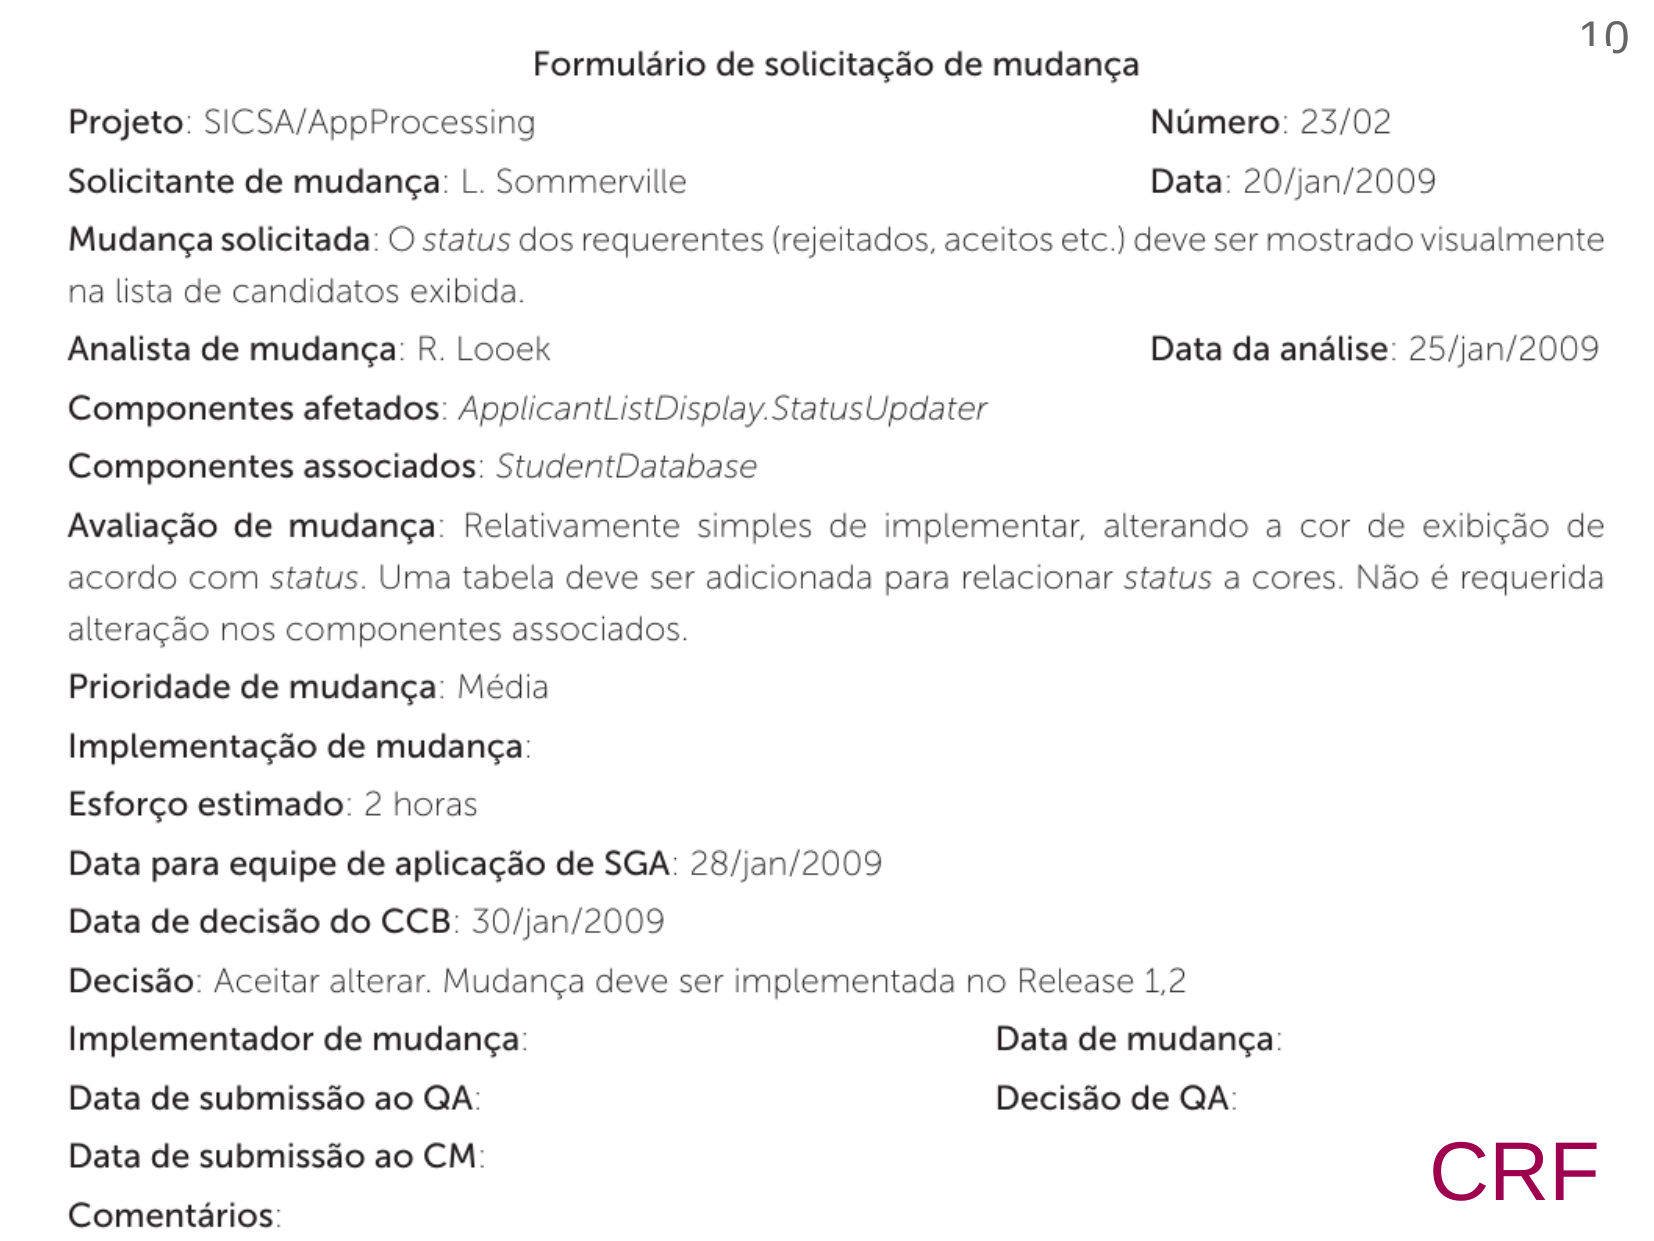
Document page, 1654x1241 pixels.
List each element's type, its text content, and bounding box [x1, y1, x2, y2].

picture [65, 46, 1613, 1235]
title CRF [1269, 1116, 1601, 1235]
